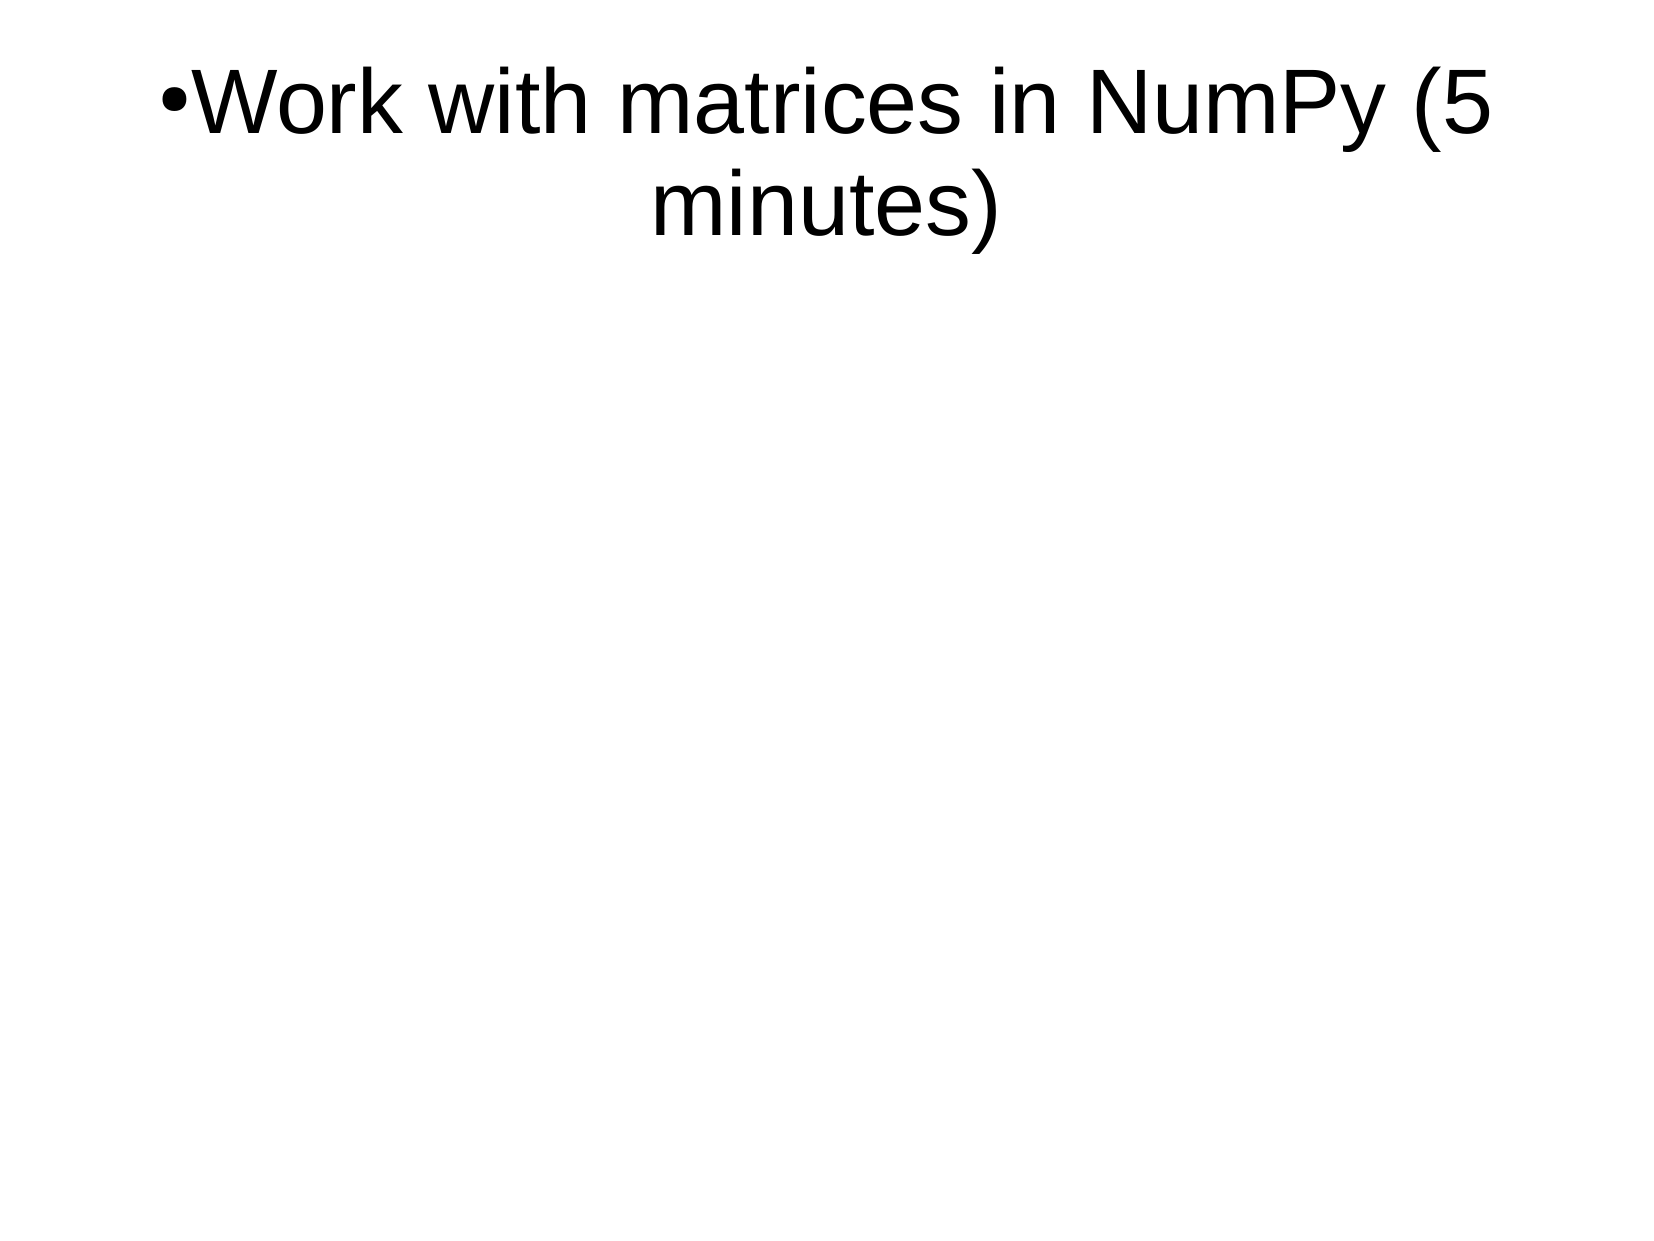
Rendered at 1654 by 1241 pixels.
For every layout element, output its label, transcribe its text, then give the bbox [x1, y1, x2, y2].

title Work with matrices in NumPy (5 minutes) [82, 49, 1571, 257]
